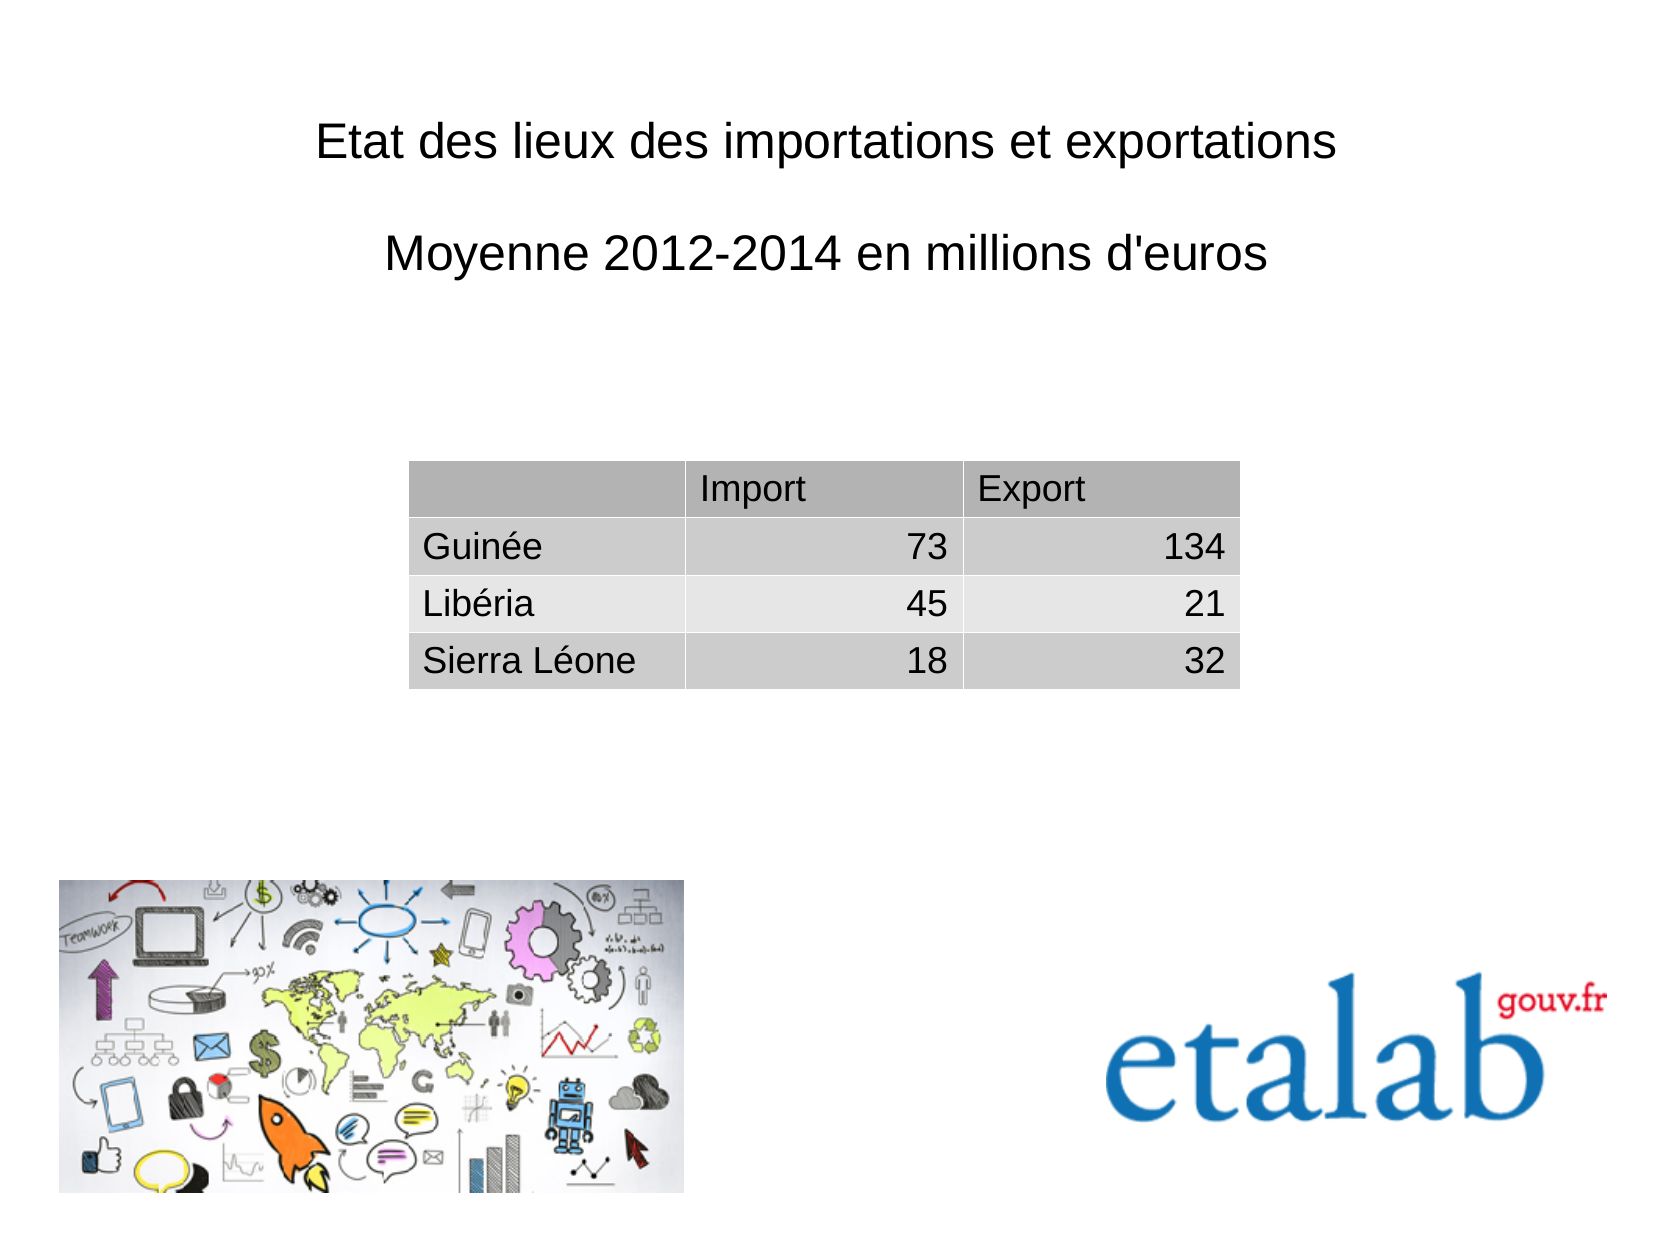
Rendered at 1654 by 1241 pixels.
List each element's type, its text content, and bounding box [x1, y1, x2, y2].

table_cell Guinée [409, 518, 685, 575]
text_box Etat des lieux des importations et exportations Moyenne 2012-2014 en millions d'euros [188, 106, 1465, 347]
table_cell 134 [964, 518, 1240, 575]
table_cell Libéria [409, 576, 685, 632]
table_header [409, 461, 685, 517]
picture [1106, 885, 1607, 1199]
table_cell 18 [686, 633, 963, 689]
table_cell 45 [686, 576, 963, 632]
table_header Export [964, 461, 1240, 517]
table_cell 73 [686, 518, 963, 575]
table_cell 21 [964, 576, 1240, 632]
table_cell 32 [964, 633, 1240, 689]
table_header Import [686, 461, 963, 517]
table_cell Sierra Léone [409, 633, 685, 689]
picture [59, 880, 684, 1193]
